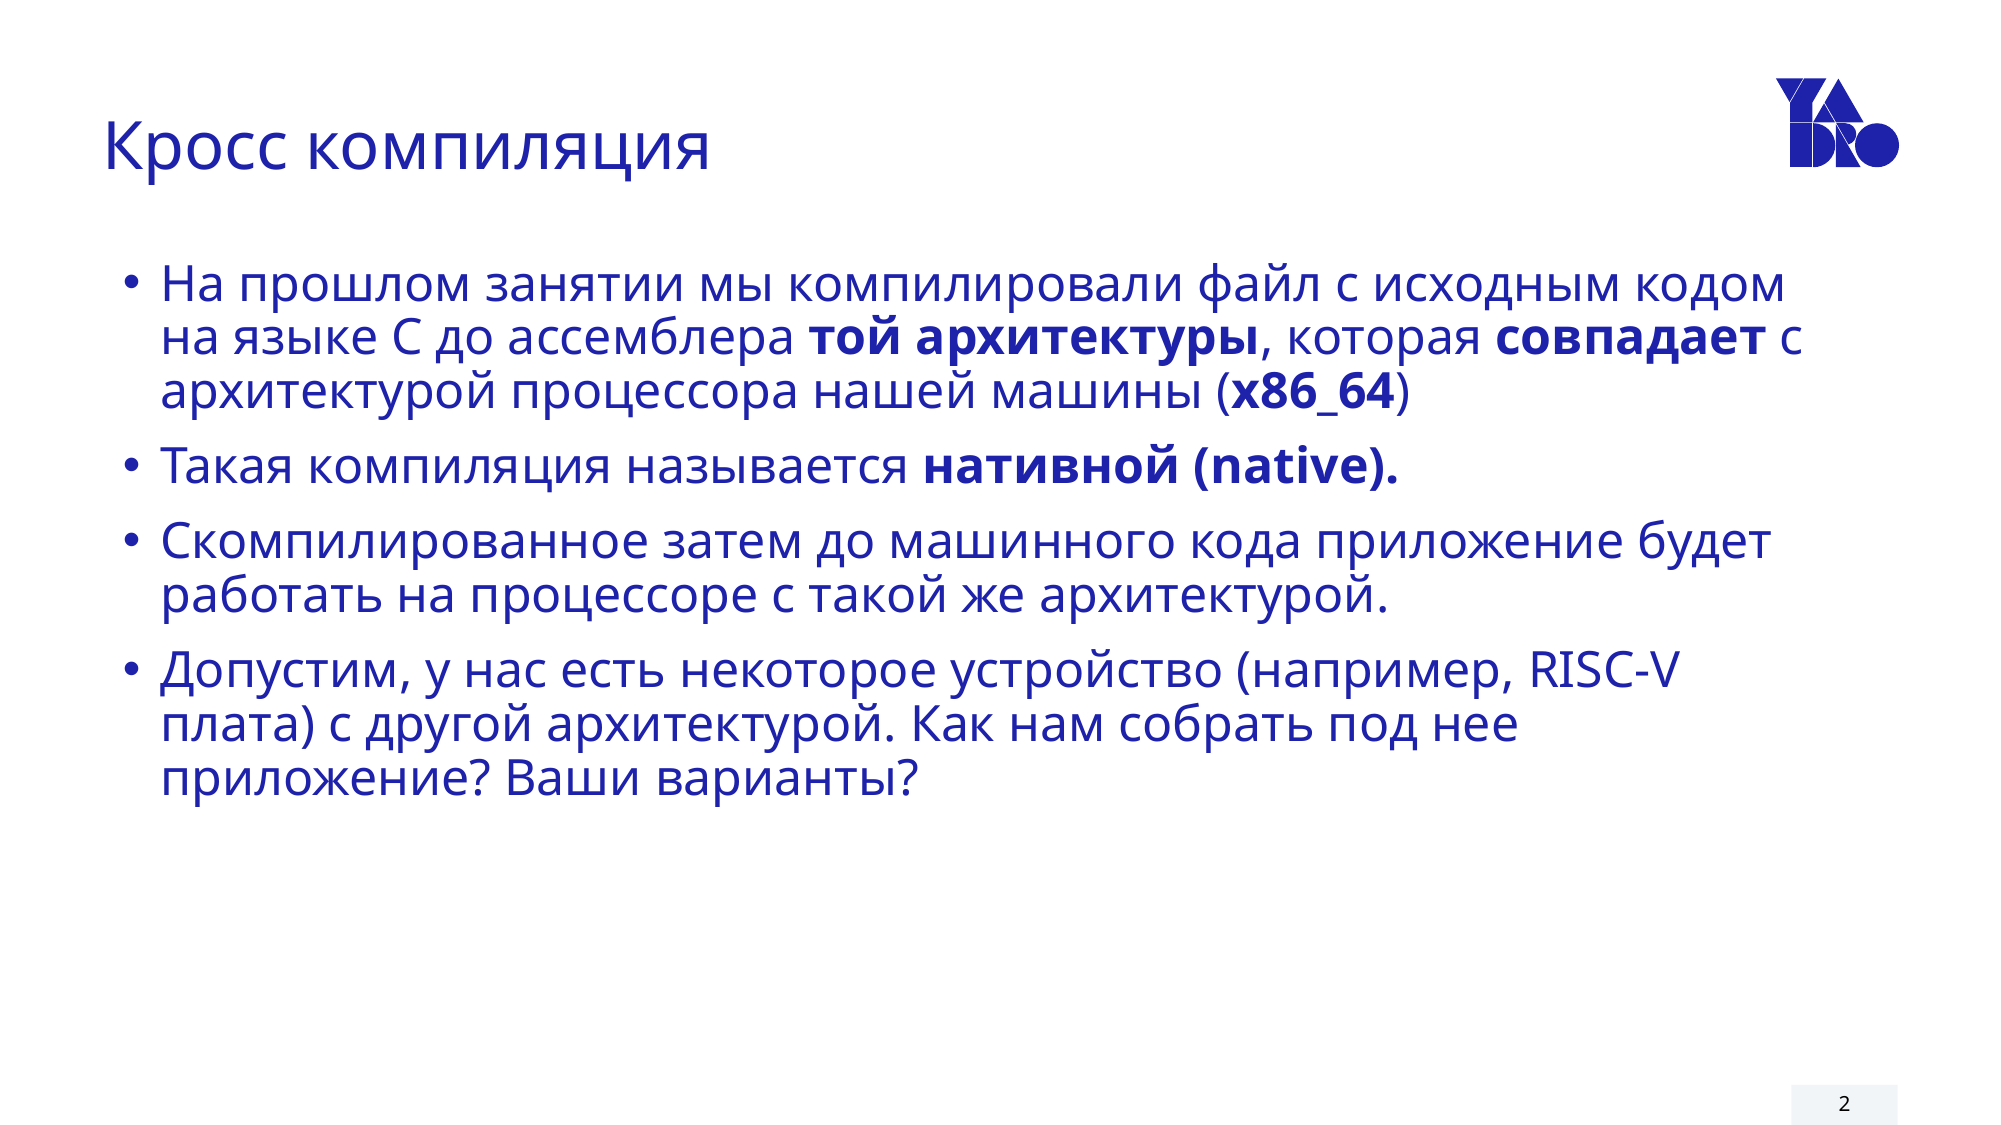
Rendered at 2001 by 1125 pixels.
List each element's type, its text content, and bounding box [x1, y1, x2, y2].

title Кросс компиляция [102, 109, 1646, 205]
list На прошлом занятии мы компилировали файл с исходным кодом на языке C до ассемблера той архитектуры, которая совпадает с архитектурой процессора нашей машины (x86_64) Такая компиляция называется нативной (native). Скомпилированное затем до машинного кода приложение будет работать на процессоре с такой же архитектурой. Допустим, у нас есть некоторое устройство (например, RISC-V плата) с другой архитектурой. Как нам собрать под нее приложение? Ваши варианты? [122, 257, 1830, 1050]
